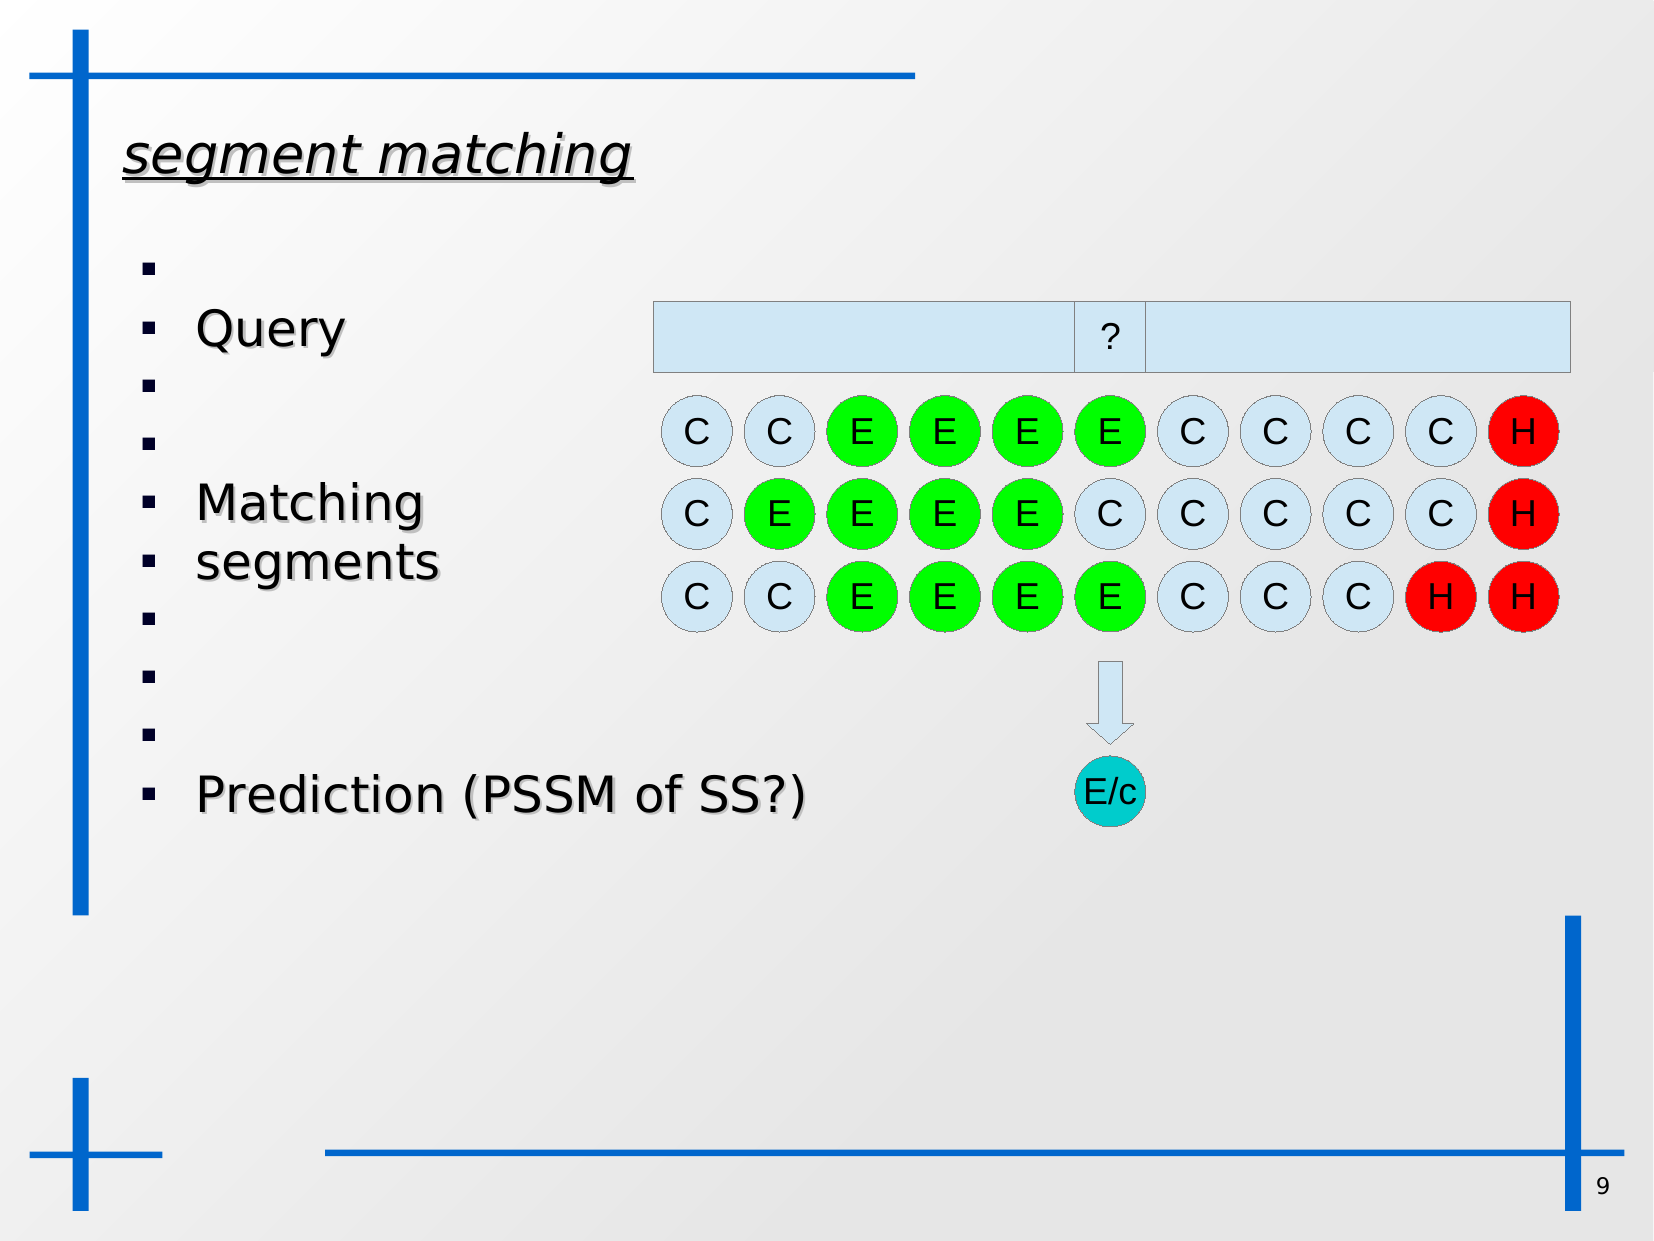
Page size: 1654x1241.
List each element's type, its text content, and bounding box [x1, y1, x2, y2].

title segment matching [122, 91, 1524, 219]
text_box H [1526, 561, 1560, 632]
text_box H [1526, 478, 1560, 550]
text_box H [1526, 395, 1560, 467]
list Query Matching segments Prediction (PSSM of SS?) [124, 241, 1526, 1133]
text_box [1526, 301, 1571, 373]
